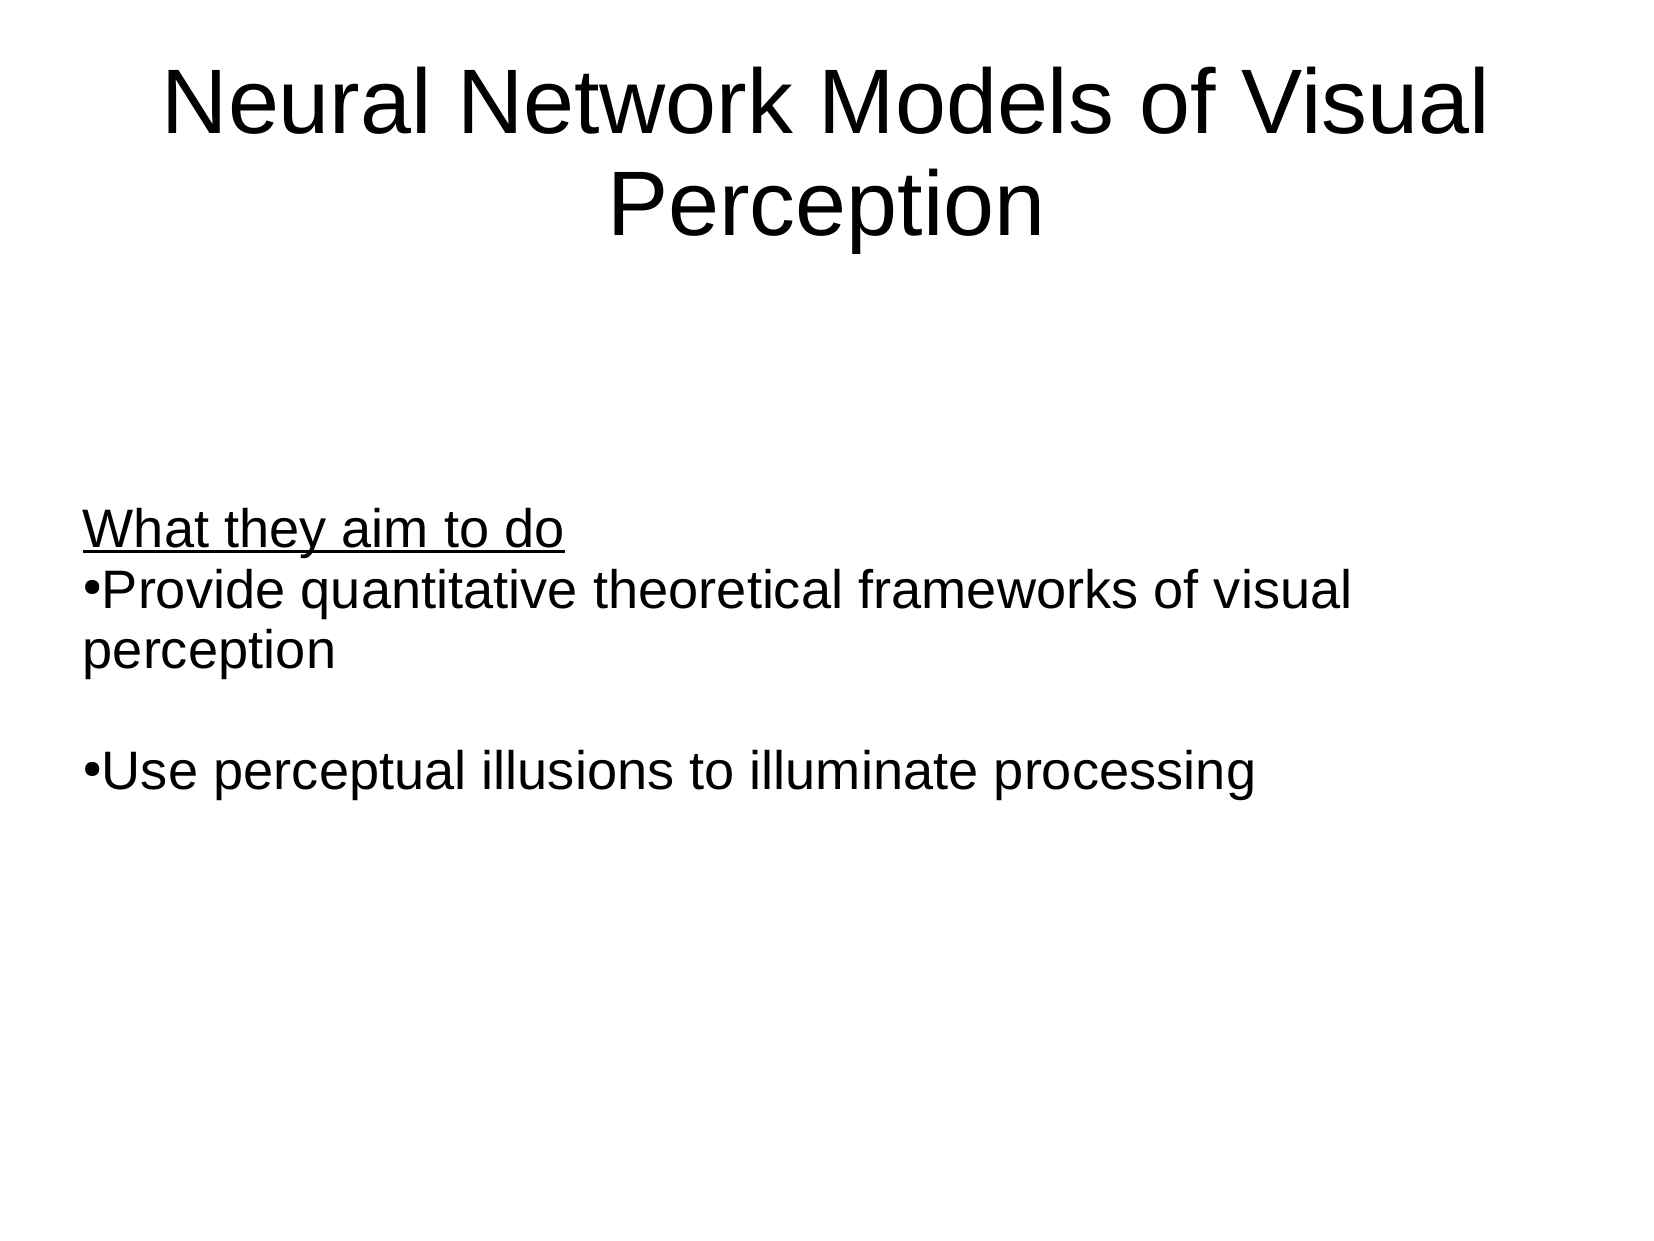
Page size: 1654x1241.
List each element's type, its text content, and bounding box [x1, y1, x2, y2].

subtitle What they aim to do Provide quantitative theoretical frameworks of visual perception Use perceptual illusions to illuminate processing [82, 290, 1538, 1010]
title Neural Network Models of Visual Perception [82, 49, 1571, 257]
